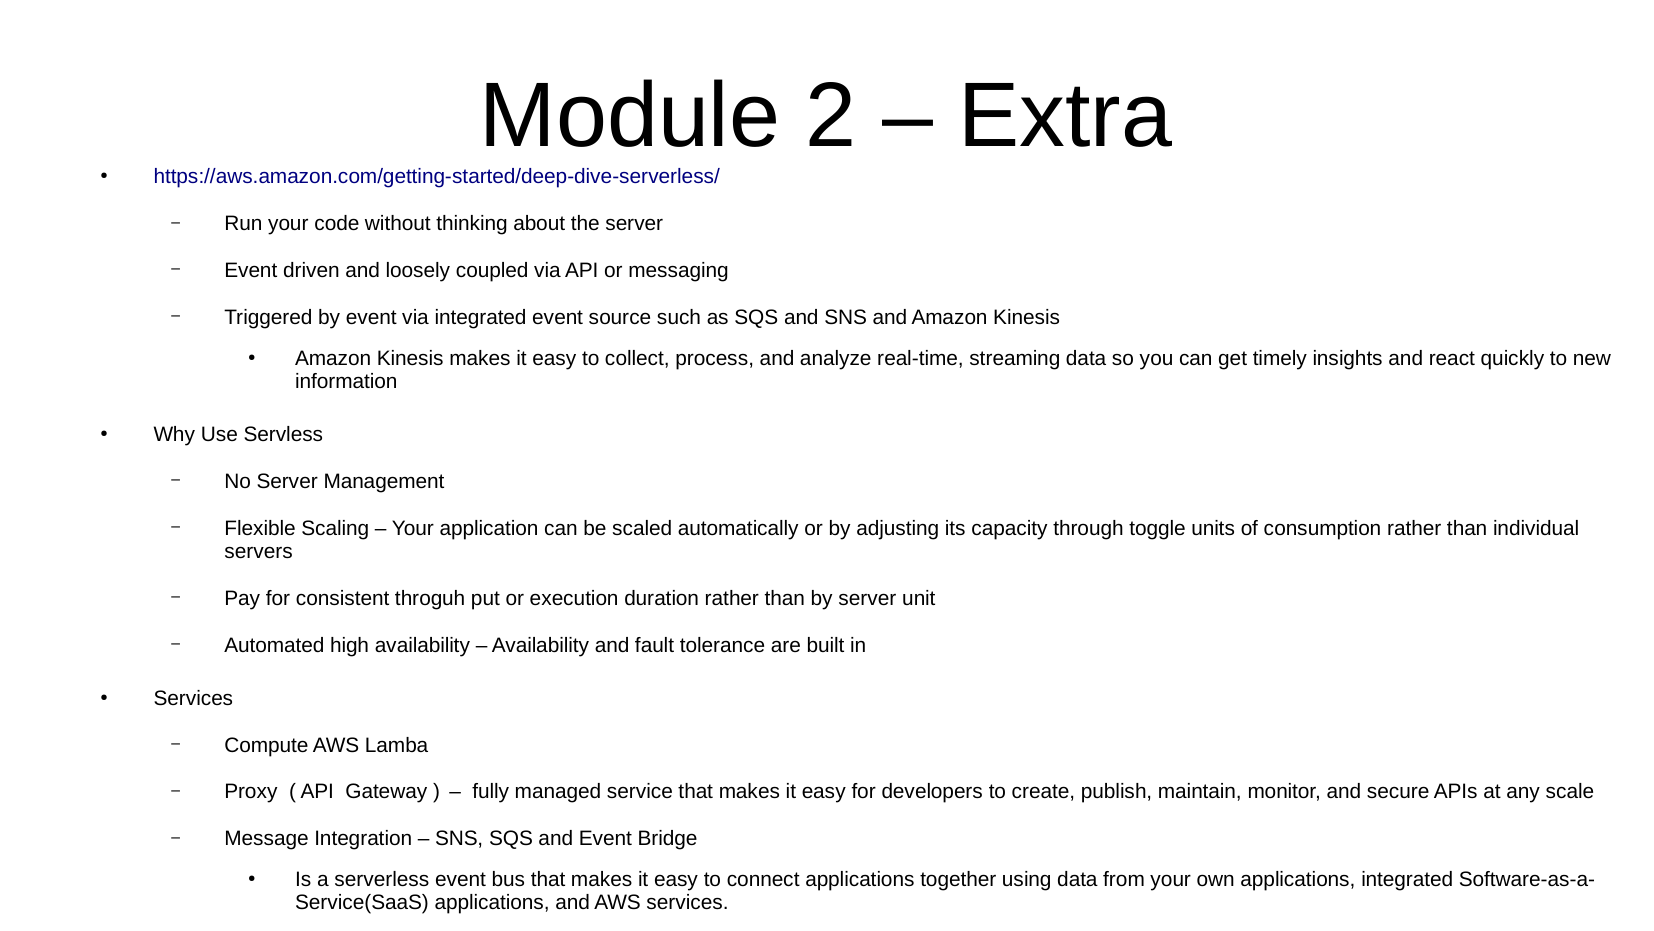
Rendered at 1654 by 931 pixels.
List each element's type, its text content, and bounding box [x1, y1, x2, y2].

title Module 2 – Extra [82, 37, 1571, 165]
list https://aws.amazon.com/getting-started/deep-dive-serverless/ Run your code without thinking about the server Event driven and loosely coupled via API or messaging Triggered by event via integrated event source such as SQS and SNS and Amazon Kinesis Amazon Kinesis makes it easy to collect, process, and analyze real-time, streaming data so you can get timely insights and react quickly to new information Why Use Servless No Server Management Flexible Scaling – Your application can be scaled automatically or by adjusting its capacity through toggle units of consumption rather than individual servers Pay for consistent throguh put or execution duration rather than by server unit Automated high availability – Availability and fault tolerance are built in Services Compute AWS Lamba Proxy ( API Gateway ) – fully managed service that makes it easy for developers to create, publish, maintain, monitor, and secure APIs at any scale Message Integration – SNS, SQS and Event Bridge Is a serverless event bus that makes it easy to connect applications together using data from your own applications, integrated Software-as-a-Service(SaaS) applications, and AWS services. [82, 165, 1636, 916]
